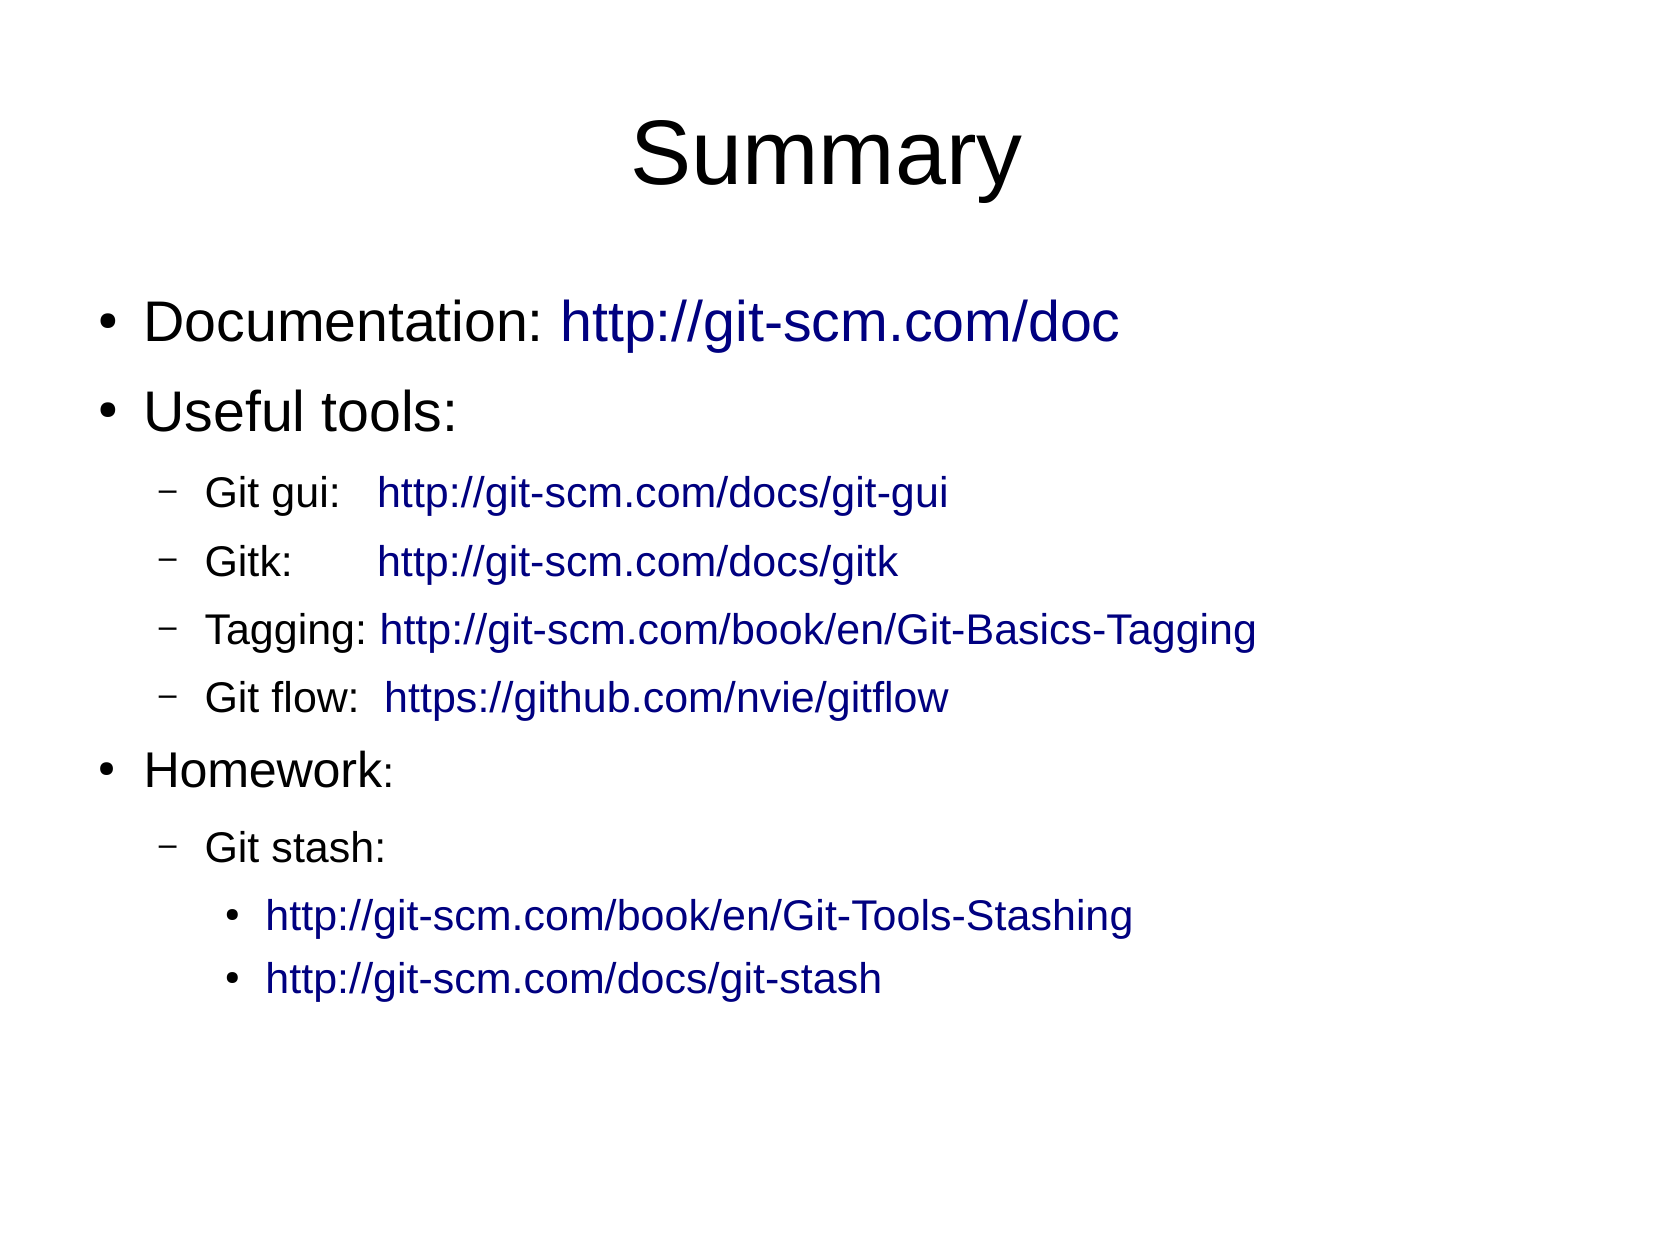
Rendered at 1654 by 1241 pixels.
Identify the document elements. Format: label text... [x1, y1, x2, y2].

list Documentation: http://git-scm.com/doc Useful tools: Git gui: http://git-scm.com/docs/git-gui Gitk: http://git-scm.com/docs/gitk Tagging: http://git-scm.com/book/en/Git-Basics-Tagging Git flow: https://github.com/nvie/gitflow Homework: Git stash: http://git-scm.com/book/en/Git-Tools-Stashing http://git-scm.com/docs/git-stash [82, 290, 1571, 1010]
title Summary [82, 49, 1571, 257]
